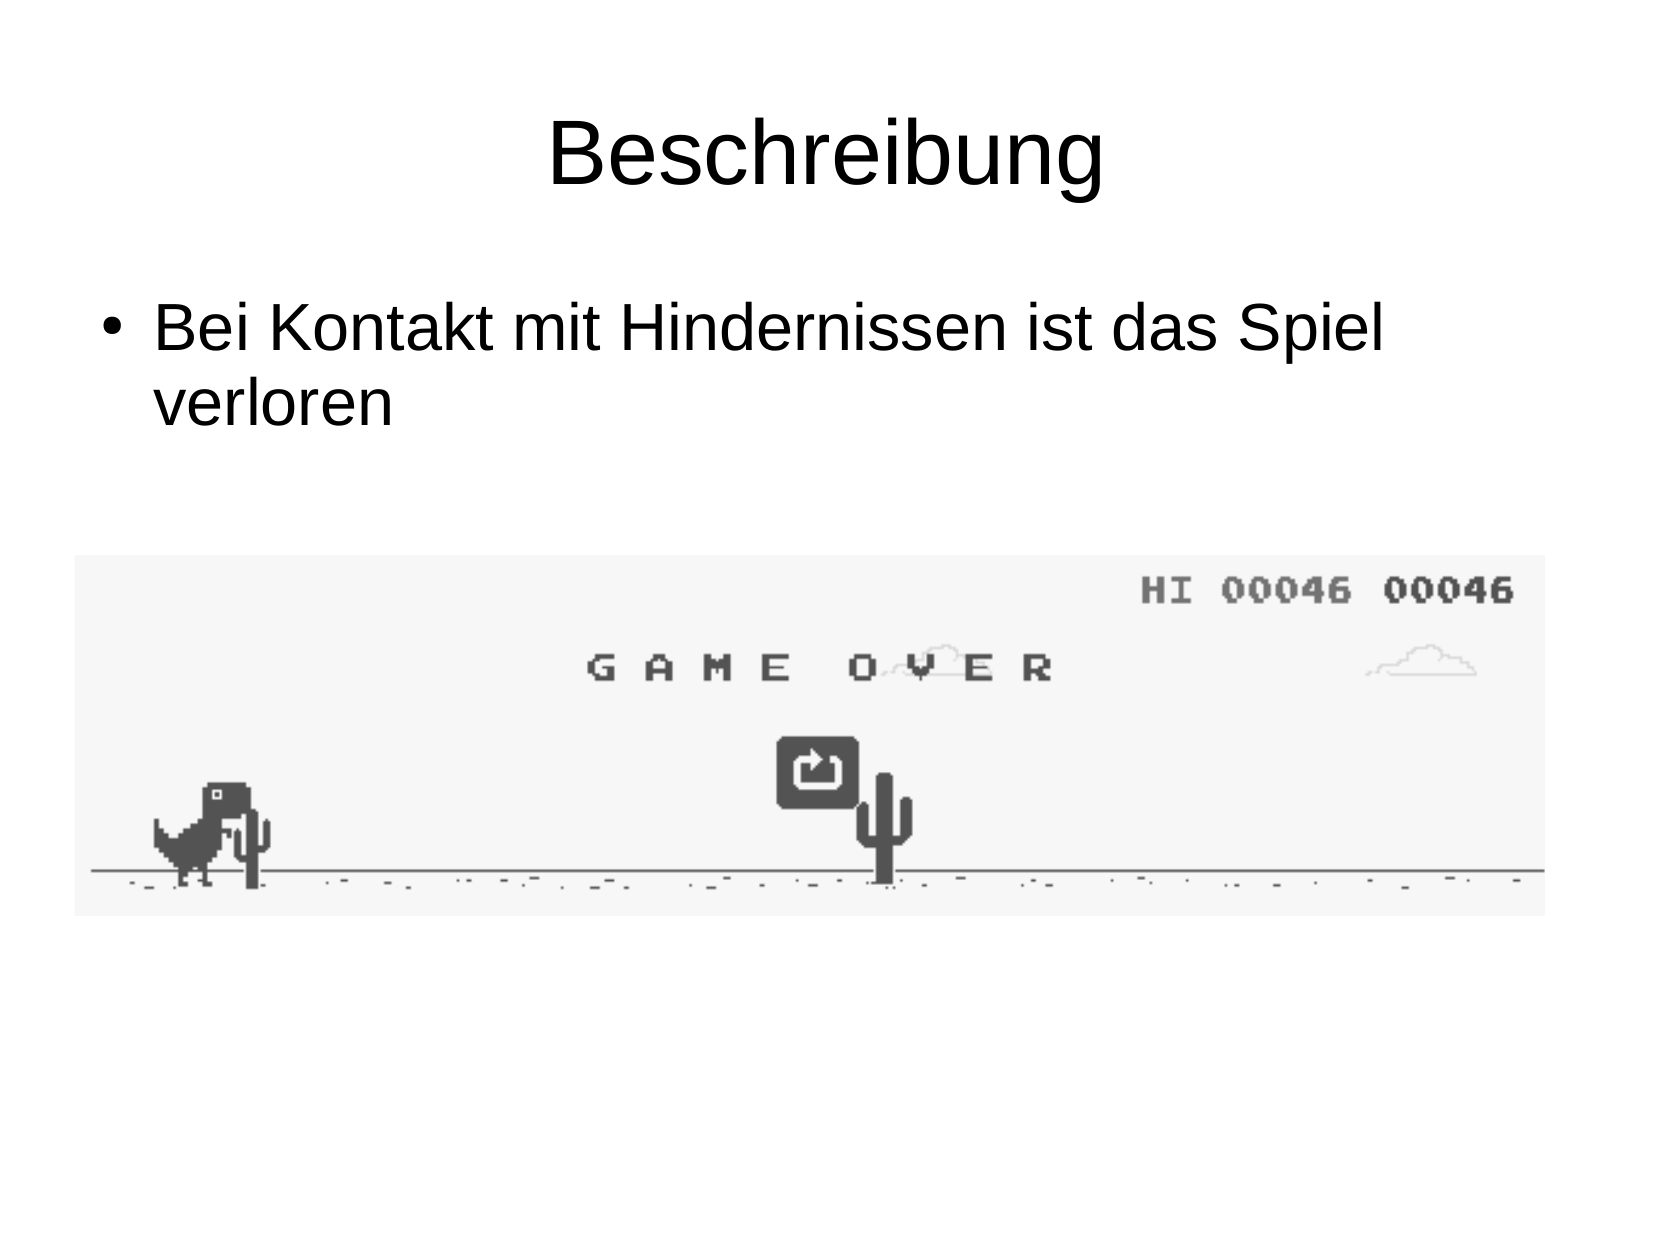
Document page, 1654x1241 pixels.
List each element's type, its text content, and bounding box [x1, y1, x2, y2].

title Beschreibung [82, 49, 1571, 257]
list Bei Kontakt mit Hindernissen ist das Spiel verloren [82, 290, 1571, 1010]
picture [74, 555, 1546, 916]
